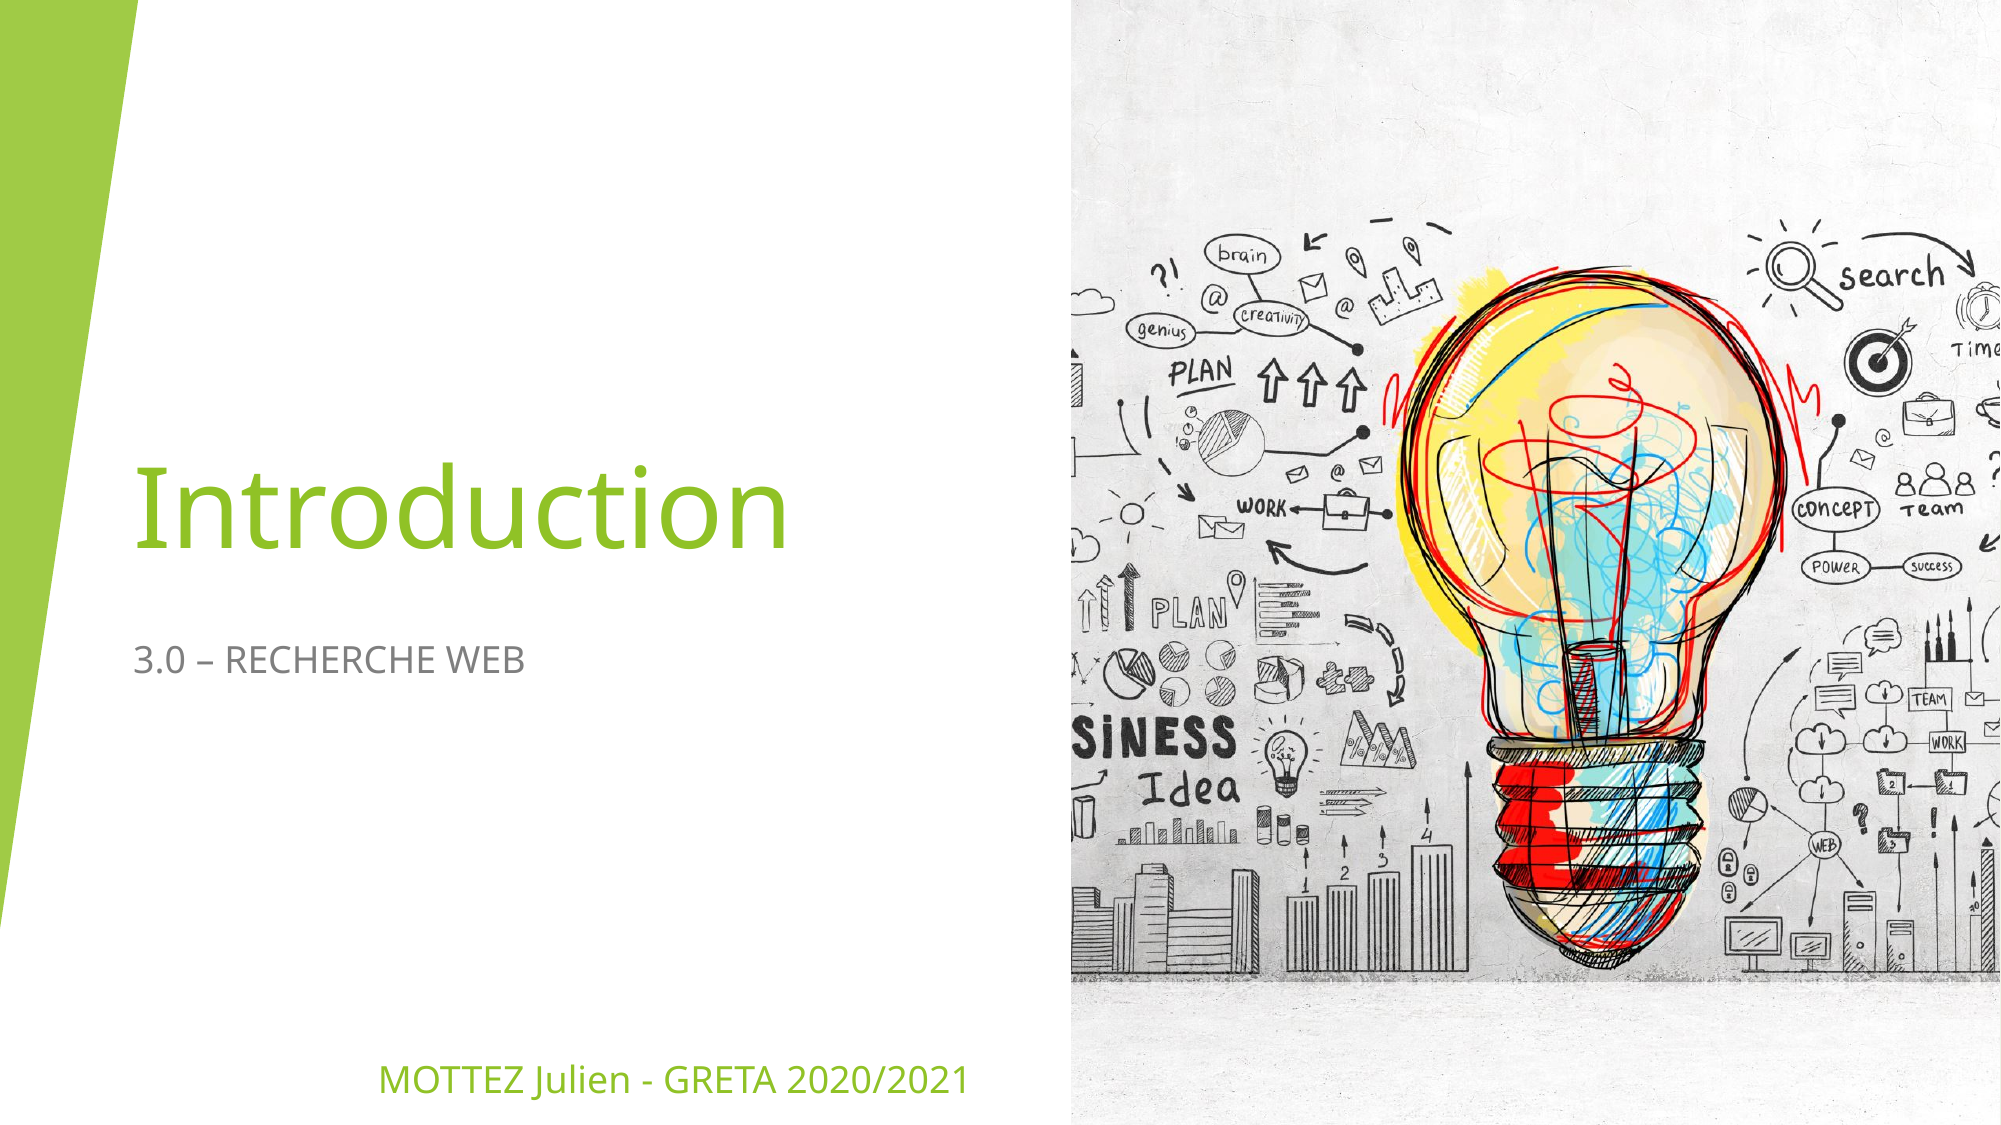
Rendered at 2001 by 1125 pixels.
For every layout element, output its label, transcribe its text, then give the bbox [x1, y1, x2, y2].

title Introduction [118, 118, 941, 579]
picture [1071, 0, 2000, 1125]
subtitle 3.0 – RECHERCHE WEB [118, 628, 941, 947]
text_box MOTTEZ Julien - GRETA 2020/2021 [362, 1006, 1072, 1109]
